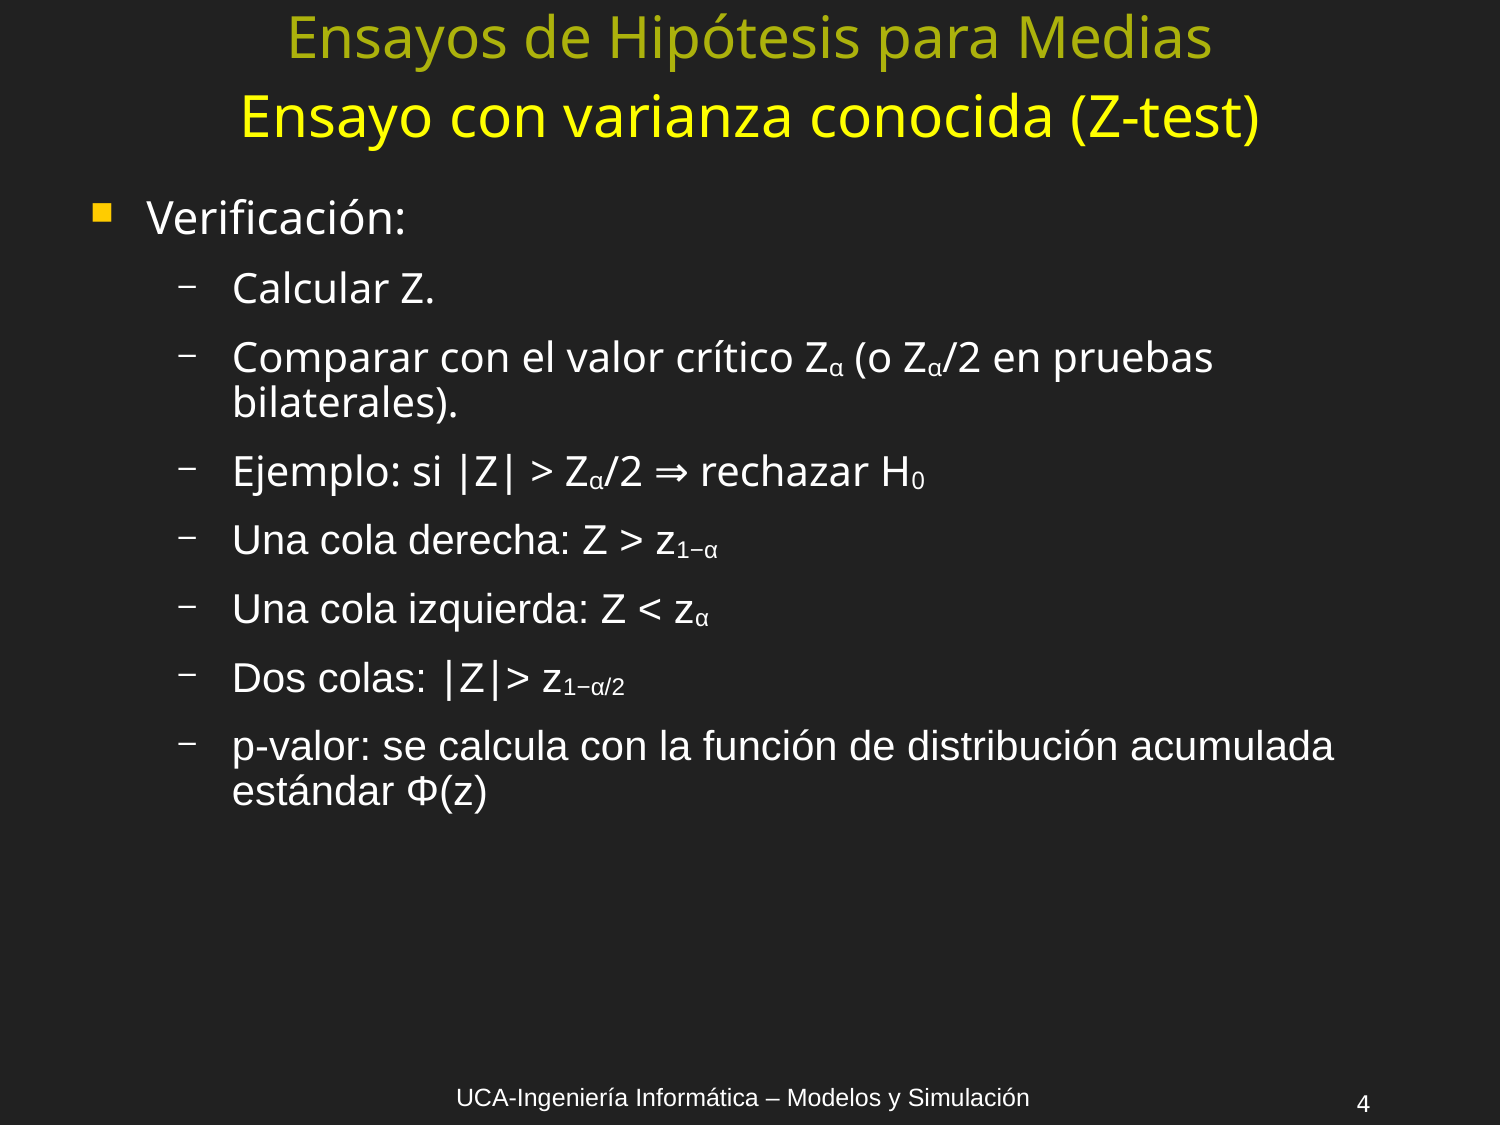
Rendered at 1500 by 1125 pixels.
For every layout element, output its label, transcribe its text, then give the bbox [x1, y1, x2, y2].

list Verificación: Calcular Z. Comparar con el valor crítico Zα (o Zα/2 en pruebas bilaterales). Ejemplo: si ∣Z∣ > Zα/2 ⇒ rechazar H0 Una cola derecha: Z > z1−α Una cola izquierda: Z < zα Dos colas: ∣Z∣> z1−α/2 p-valor: se calcula con la función de distribución acumulada estándar Φ(z) [75, 187, 1426, 1088]
title Ensayos de Hipótesis para Medias Ensayo con varianza conocida (Z-test) [75, 0, 1426, 151]
